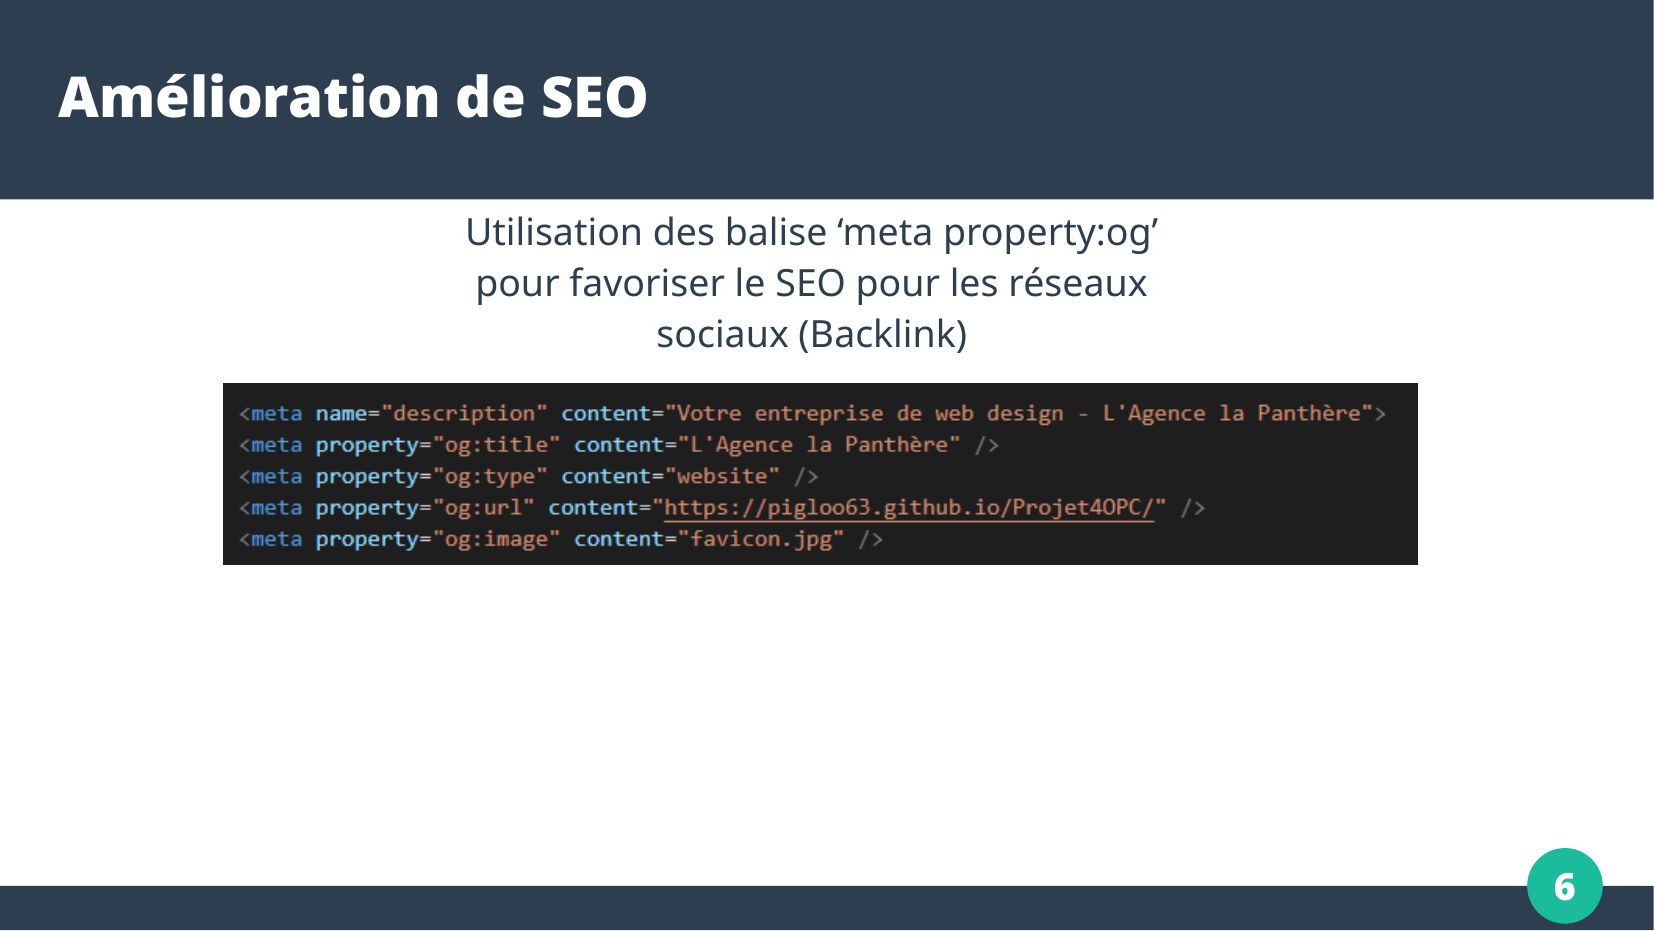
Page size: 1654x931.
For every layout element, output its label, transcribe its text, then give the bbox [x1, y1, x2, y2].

text_box Utilisation des balise ‘meta property:og’ pour favoriser le SEO pour les réseaux sociaux (Backlink) [413, 179, 1211, 384]
picture [223, 383, 1418, 566]
title Amélioration de SEO [59, 37, 1595, 155]
